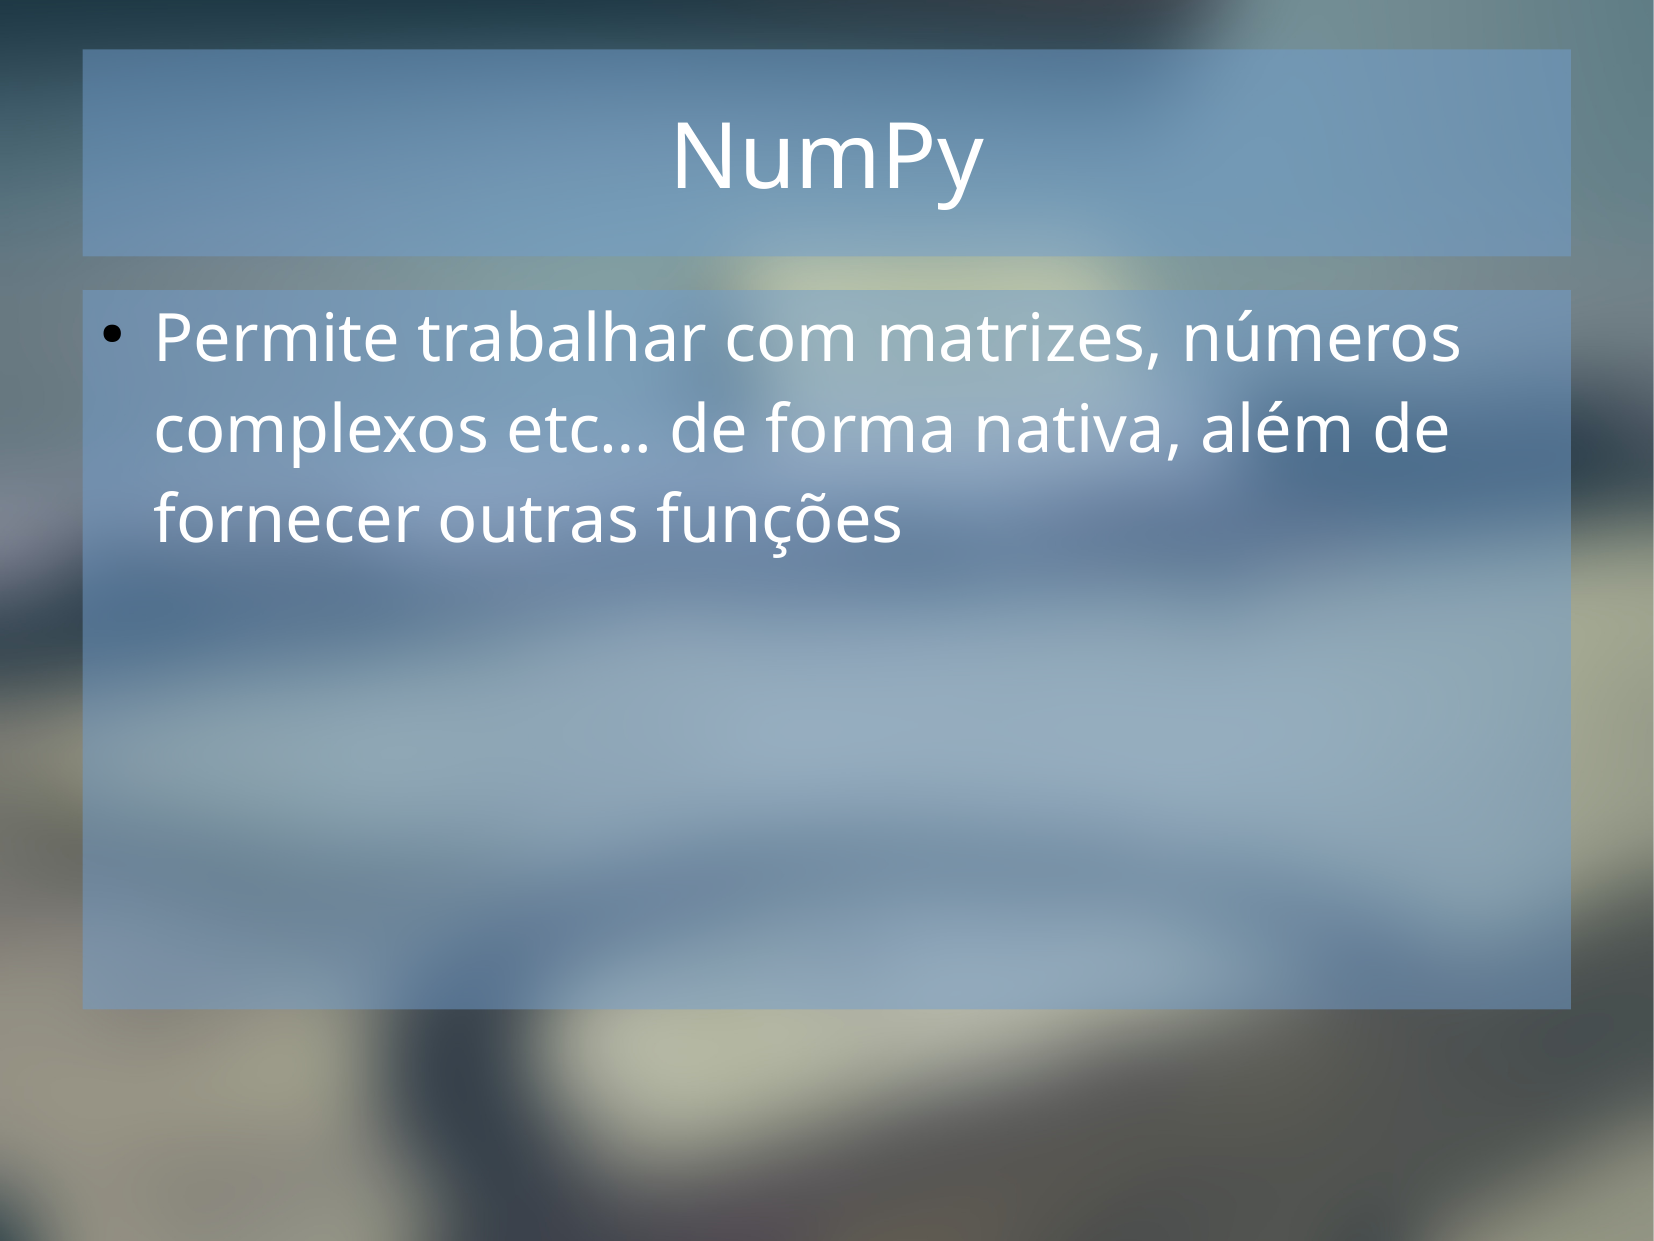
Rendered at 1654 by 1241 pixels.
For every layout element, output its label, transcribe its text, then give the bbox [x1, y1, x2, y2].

list Permite trabalhar com matrizes, números complexos etc… de forma nativa, além de fornecer outras funções [82, 290, 1571, 1010]
picture [0, 0, 1654, 1241]
title NumPy [82, 49, 1571, 257]
